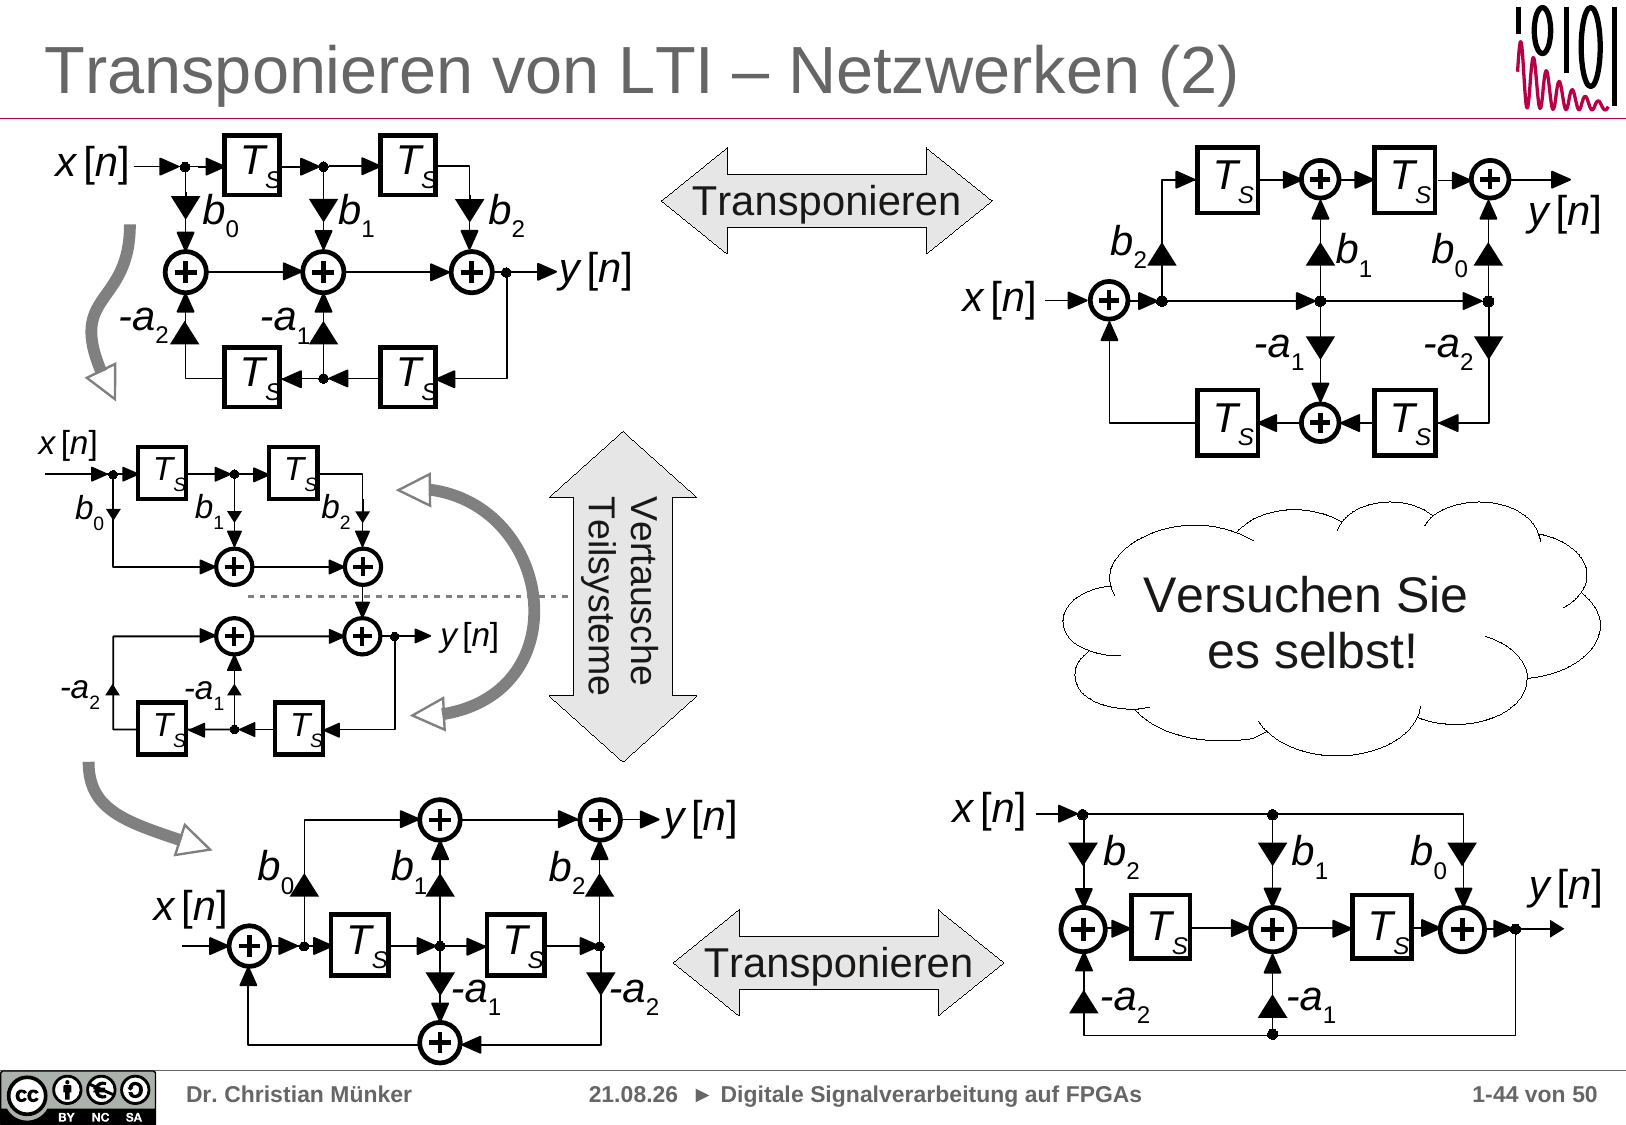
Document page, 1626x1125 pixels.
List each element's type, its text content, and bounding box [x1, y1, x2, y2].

text_box [1077, 809, 1088, 820]
text_box x [n] [153, 885, 228, 938]
text_box b1 [193, 488, 226, 535]
text_box -a1 [172, 658, 236, 725]
text_box TS [269, 447, 318, 500]
text_box b1 [1335, 228, 1373, 280]
text_box TS [1374, 389, 1436, 456]
text_box y [n] [558, 246, 633, 300]
text_box [1060, 907, 1106, 952]
text_box x [n] [962, 276, 1037, 328]
text_box TS [224, 135, 280, 196]
picture [1512, 0, 1624, 114]
text_box y [n] [663, 795, 738, 847]
text_box TS [426, 173, 436, 182]
text_box [435, 941, 445, 951]
text_box TS [380, 347, 436, 407]
text_box b1 [373, 845, 445, 898]
text_box [230, 725, 239, 734]
text_box -a2 [598, 967, 670, 1019]
text_box [1301, 403, 1340, 442]
text_box y [n] [437, 615, 502, 662]
text_box TS [331, 914, 389, 976]
text_box b0 [1401, 830, 1456, 882]
text_box Transponieren [673, 909, 1004, 1016]
text_box x [n] [55, 141, 130, 193]
text_box x [n] [950, 785, 1028, 842]
text_box [299, 941, 309, 945]
text_box [216, 548, 253, 585]
text_box [1482, 295, 1494, 307]
text_box b0 [240, 845, 312, 898]
text_box -a2 [1099, 975, 1151, 1027]
text_box [165, 251, 207, 293]
text_box y [n] [1523, 185, 1607, 247]
text_box -a1 [249, 283, 322, 359]
text_box TS [1352, 894, 1412, 959]
text_box [344, 618, 381, 655]
text_box -a2 [48, 668, 112, 715]
text_box b2 [483, 188, 531, 242]
text_box -a1 [1253, 322, 1305, 374]
text_box b0 [200, 188, 241, 242]
text_box TS [270, 385, 280, 394]
text_box [1250, 907, 1295, 952]
text_box [1267, 809, 1278, 820]
text_box [345, 548, 382, 585]
text_box -a2 [107, 294, 180, 348]
text_box TS [1374, 147, 1436, 214]
text_box y [n] [1527, 861, 1605, 919]
text_box Vertausche Teilsysteme [549, 431, 697, 762]
text_box [108, 475, 118, 479]
text_box b1 [1291, 830, 1329, 882]
text_box [390, 632, 399, 641]
text_box TS [224, 347, 280, 407]
text_box b0 [71, 489, 108, 536]
text_box TS [1197, 147, 1258, 214]
text_box b2 [1110, 220, 1148, 272]
text_box b0 [1422, 228, 1477, 280]
text_box [1301, 160, 1340, 199]
text_box x [n] [36, 425, 101, 470]
text_box b2 [531, 845, 603, 898]
text_box TS [138, 702, 187, 755]
text_box -a1 [1285, 975, 1337, 1027]
text_box [216, 618, 253, 655]
text_box [180, 162, 190, 166]
text_box [579, 799, 621, 841]
text_box [1156, 295, 1168, 307]
text_box Transponieren [661, 147, 993, 254]
text_box TS [270, 173, 280, 182]
text_box [302, 251, 344, 293]
text_box [318, 373, 329, 384]
text_box Versuchen Sie es selbst! [1062, 501, 1601, 756]
text_box TS [138, 447, 187, 500]
text_box b2 [315, 488, 357, 535]
text_box TS [487, 914, 545, 976]
text_box [299, 947, 309, 951]
text_box TS [380, 135, 436, 196]
text_box [594, 941, 605, 951]
text_box [1471, 160, 1510, 199]
text_box -a2 [1422, 322, 1474, 374]
text_box [230, 469, 239, 479]
text_box [318, 161, 329, 172]
text_box -a1 [440, 967, 512, 1019]
text_box [229, 925, 270, 967]
text_box TS [1197, 389, 1258, 456]
text_box [501, 267, 512, 278]
text_box b1 [338, 188, 376, 242]
text_box [419, 1022, 461, 1063]
text_box TS [1131, 894, 1191, 959]
text_box [1440, 907, 1485, 952]
text_box TS [426, 385, 436, 394]
title Transponieren von LTI – Netzwerken (2) [44, 17, 1371, 130]
text_box b2 [1103, 830, 1141, 882]
text_box [451, 251, 493, 293]
text_box [419, 799, 461, 841]
text_box [1267, 1029, 1278, 1040]
text_box TS [274, 702, 324, 755]
text_box [1314, 295, 1326, 307]
text_box [1510, 924, 1521, 935]
text_box [1090, 281, 1129, 320]
